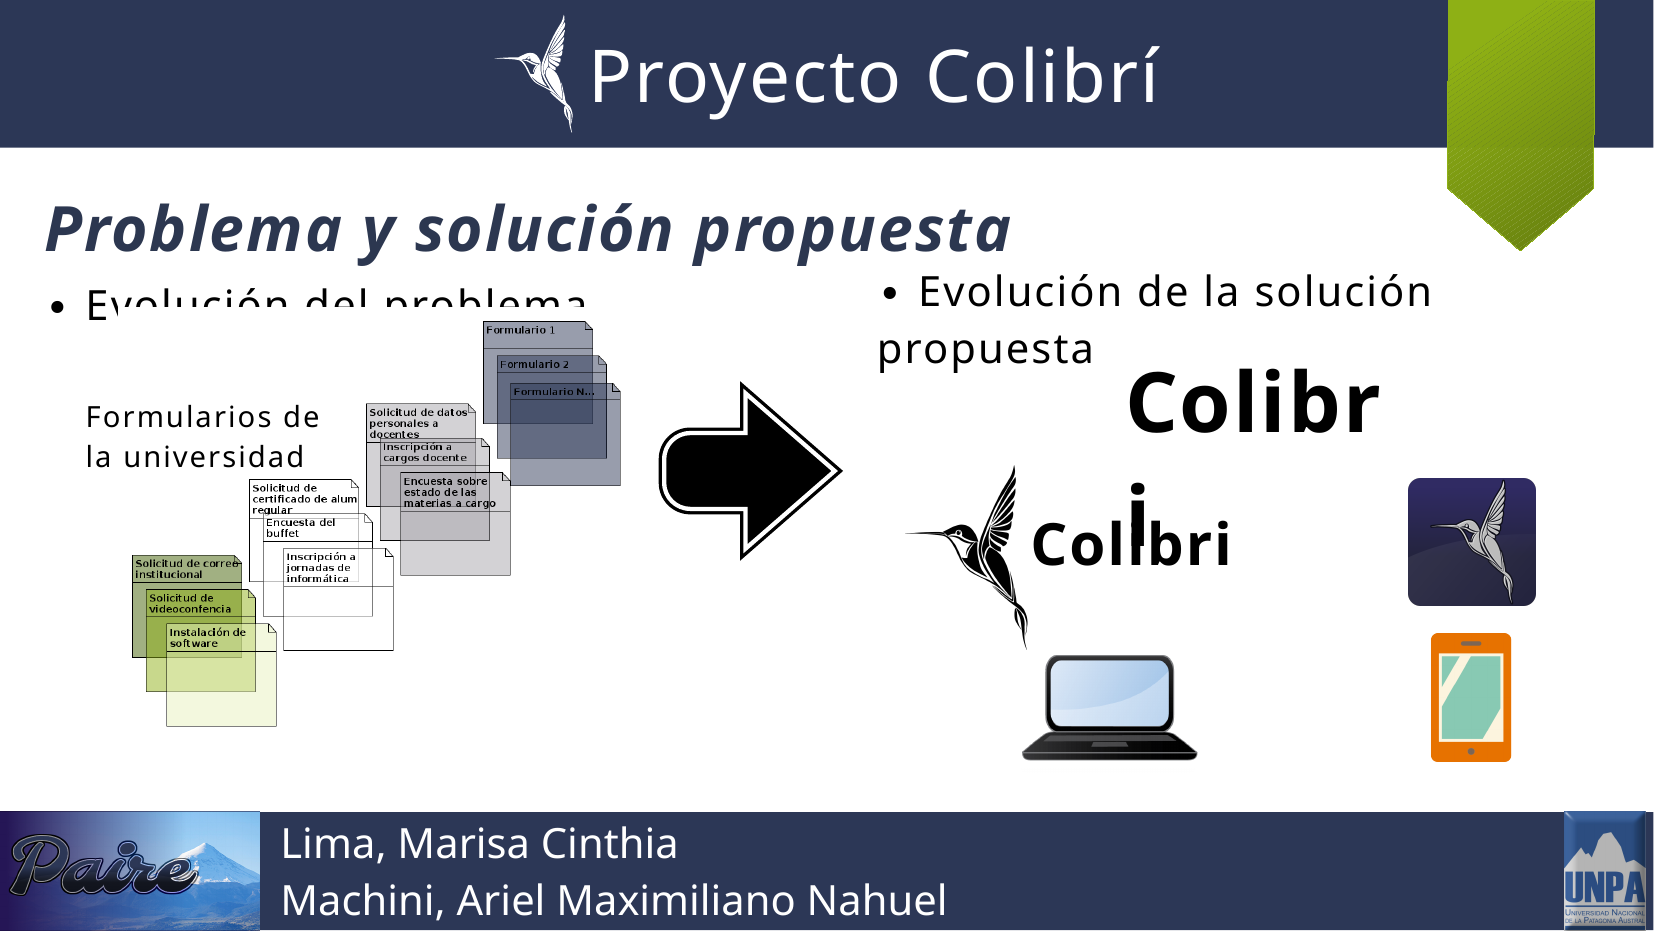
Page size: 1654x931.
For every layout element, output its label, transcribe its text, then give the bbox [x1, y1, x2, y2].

text_box [0, 0, 1654, 177]
picture [1408, 478, 1536, 606]
picture [905, 465, 1205, 780]
text_box [1646, 812, 1654, 931]
text_box Formularios de la universidad [70, 388, 355, 473]
text_box ∙ Evolución de la solución propuesta [862, 254, 1654, 320]
picture [0, 811, 260, 931]
picture [118, 307, 634, 740]
text_box Colibri [1028, 496, 1264, 596]
picture [1406, 633, 1536, 762]
picture [494, 14, 573, 133]
picture [649, 372, 851, 570]
text_box [260, 812, 265, 931]
text_box Proyecto Colibrí [556, 20, 1192, 127]
text_box Lima, Marisa Cinthia Machini, Ariel Maximiliano Nahuel [265, 812, 1001, 931]
text_box [1001, 812, 1564, 931]
text_box Problema y solución propuesta ∙ Evolución del problema [29, 177, 1625, 321]
picture [1564, 811, 1646, 931]
text_box Colibri [1110, 336, 1406, 449]
